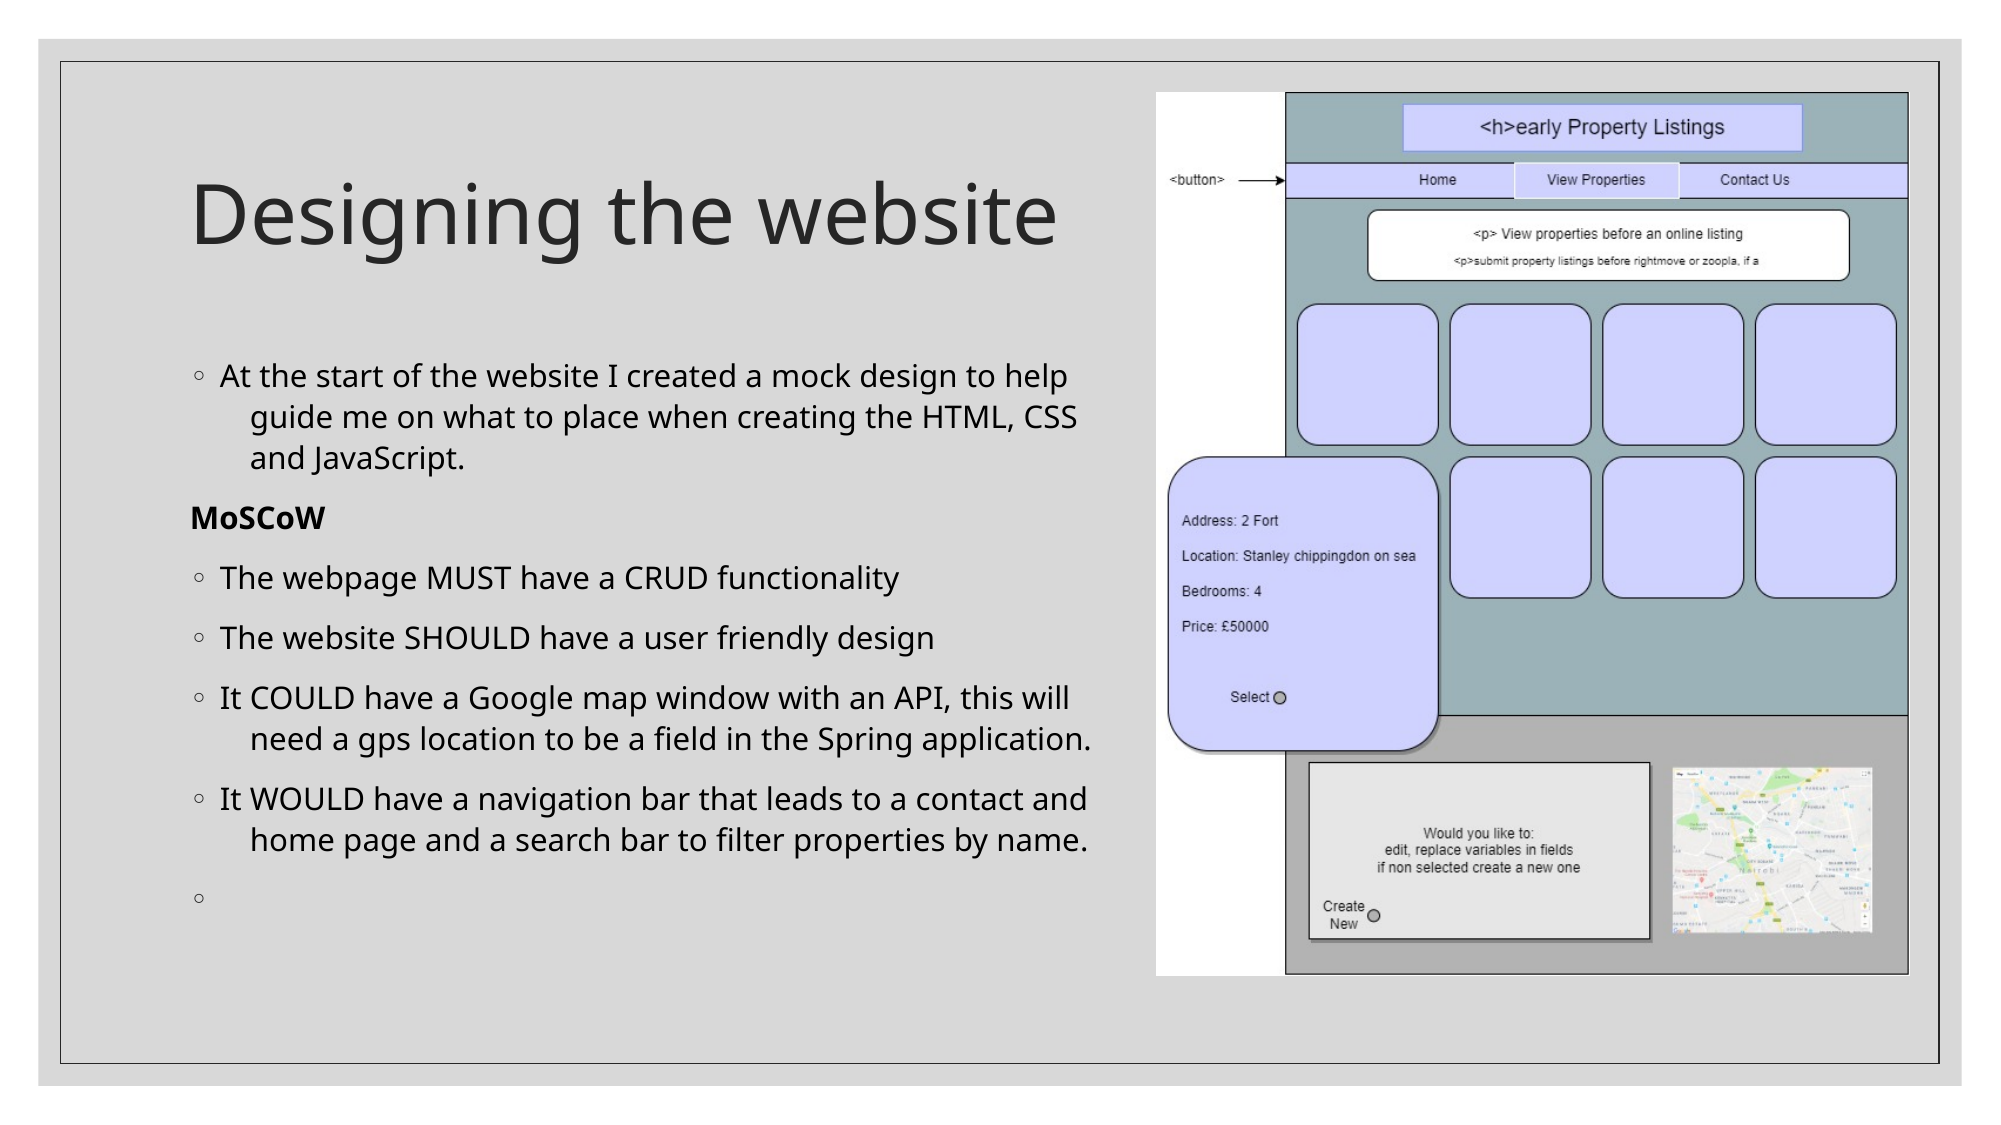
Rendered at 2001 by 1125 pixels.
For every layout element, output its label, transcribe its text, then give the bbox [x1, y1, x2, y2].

title Designing the website [174, 105, 1156, 331]
list At the start of the website I created a mock design to help guide me on what to place when creating the HTML, CSS and JavaScript. MoSCoW The webpage MUST have a CRUD functionality The website SHOULD have a user friendly design It COULD have a Google map window with an API, this will need a gps location to be a field in the Spring application. It WOULD have a navigation bar that leads to a contact and home page and a search bar to filter properties by name. [174, 345, 1138, 977]
picture [1156, 92, 1910, 976]
